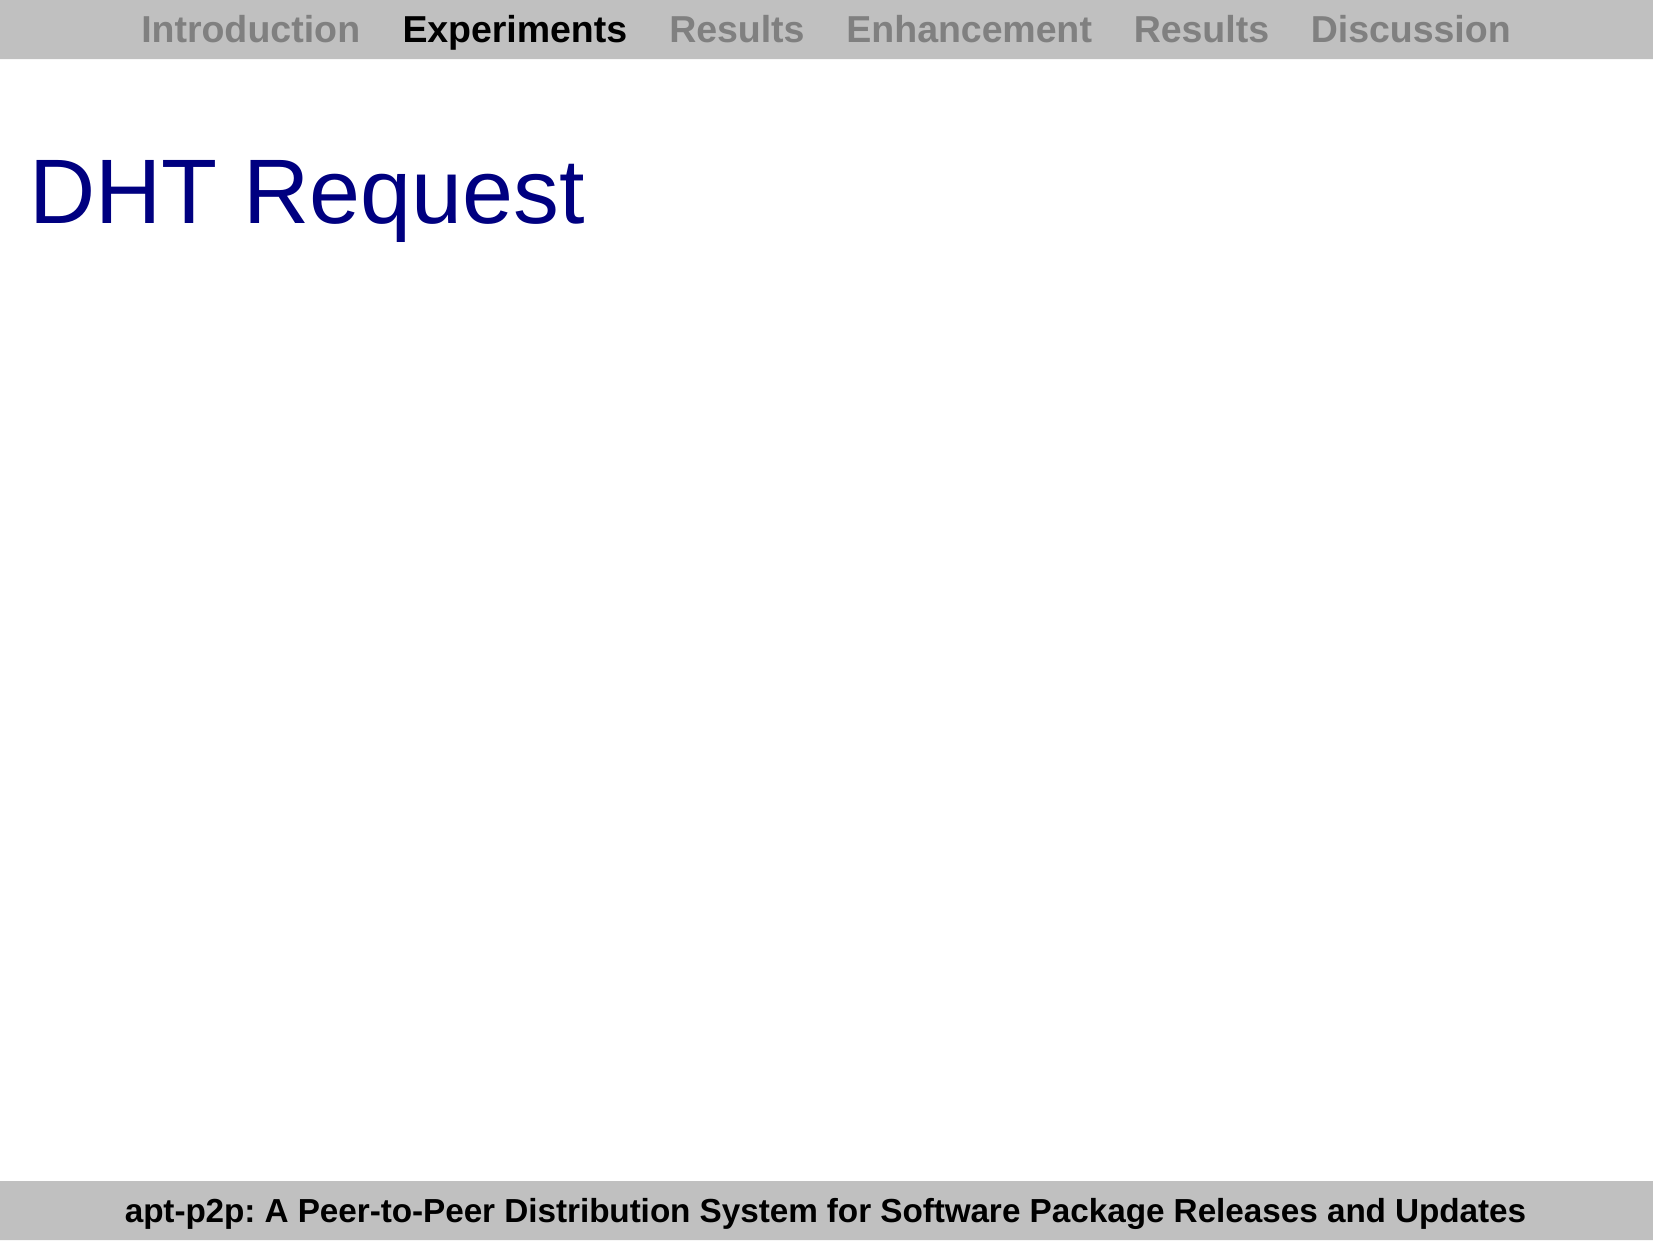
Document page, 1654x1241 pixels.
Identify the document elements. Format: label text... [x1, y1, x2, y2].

title DHT Request [29, 88, 1442, 296]
